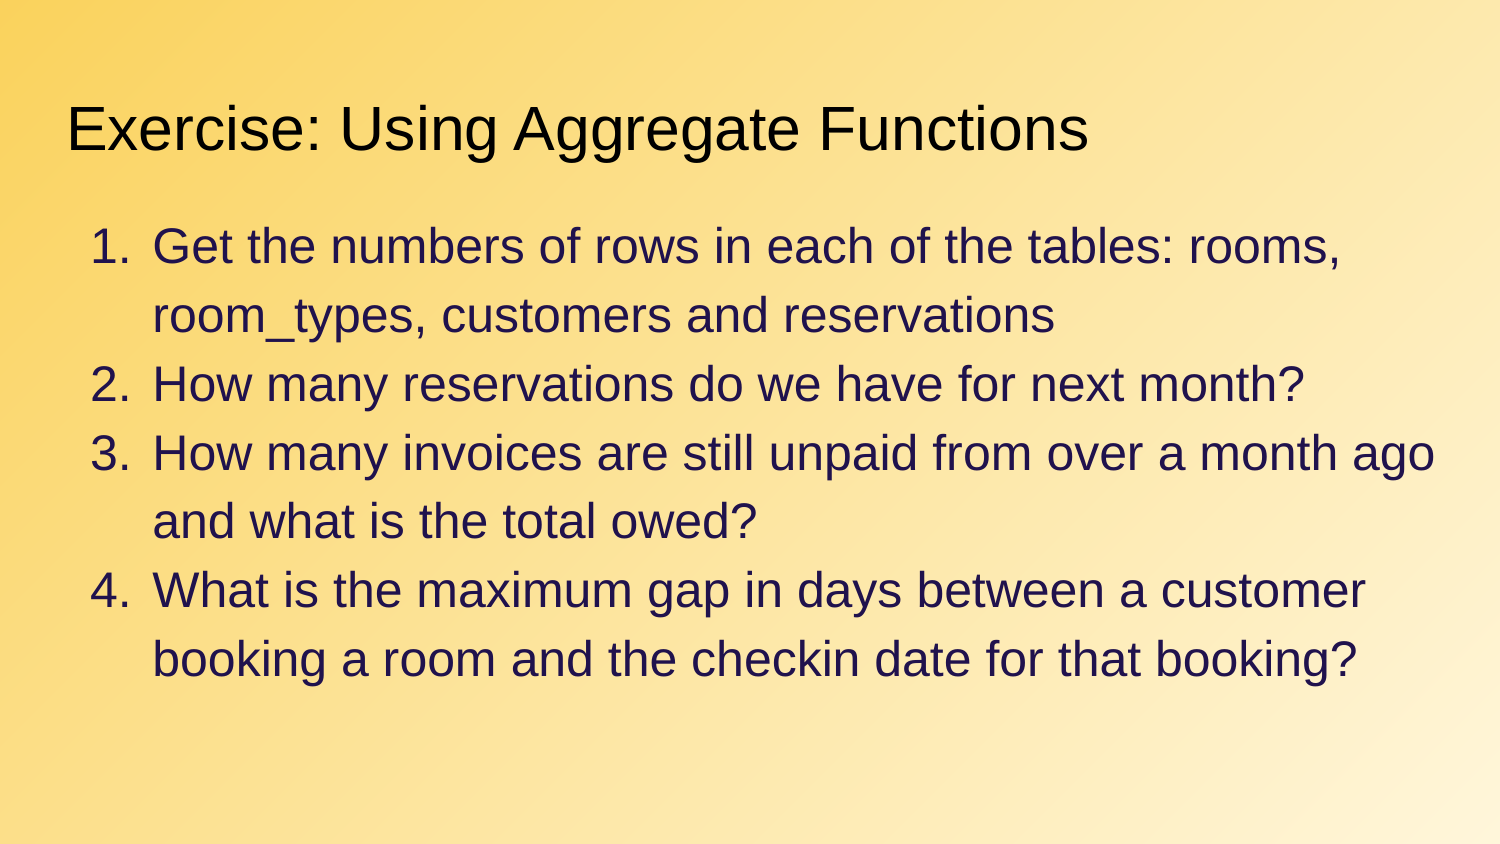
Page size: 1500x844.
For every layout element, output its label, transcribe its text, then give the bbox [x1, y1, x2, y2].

title Exercise: Using Aggregate Functions [51, 72, 1449, 167]
list Get the numbers of rows in each of the tables: rooms, room_types, customers and reservations How many reservations do we have for next month? How many invoices are still unpaid from over a month ago and what is the total owed? What is the maximum gap in days between a customer booking a room and the checkin date for that booking? [62, 189, 1461, 750]
